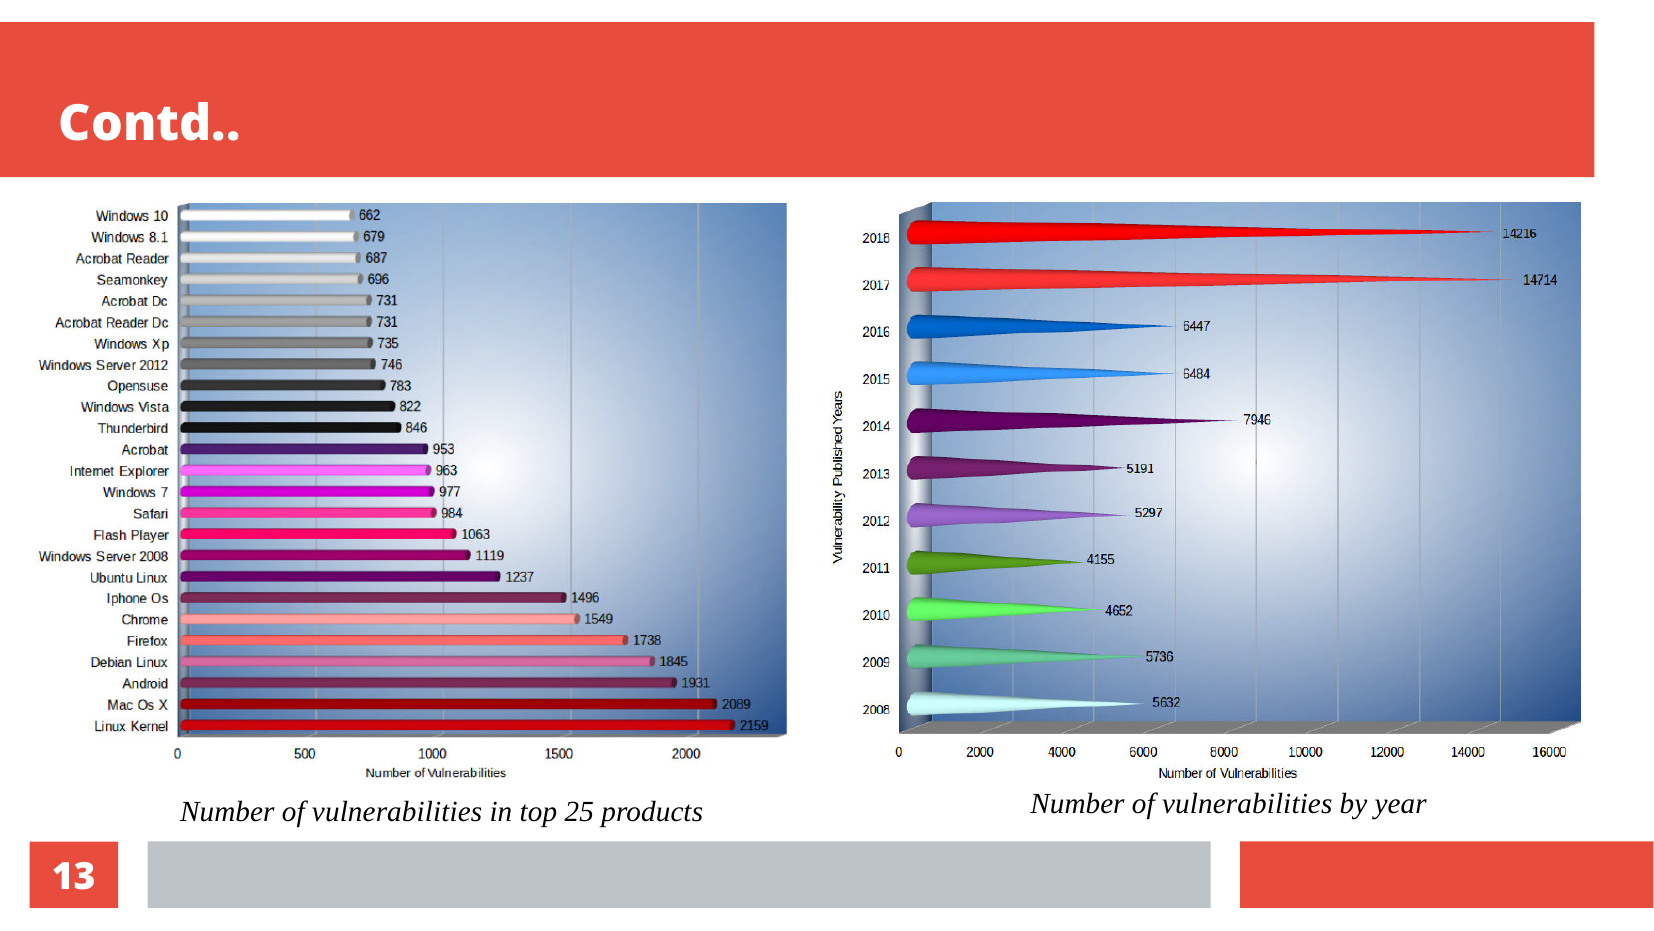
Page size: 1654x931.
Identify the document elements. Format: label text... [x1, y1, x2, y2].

title Contd.. [59, 44, 1595, 156]
text_box Number of vulnerabilities by year [1015, 779, 1453, 827]
picture [830, 200, 1583, 780]
text_box [484, 791, 851, 875]
picture [35, 200, 789, 780]
text_box Number of vulnerabilities in top 25 products [165, 788, 768, 839]
